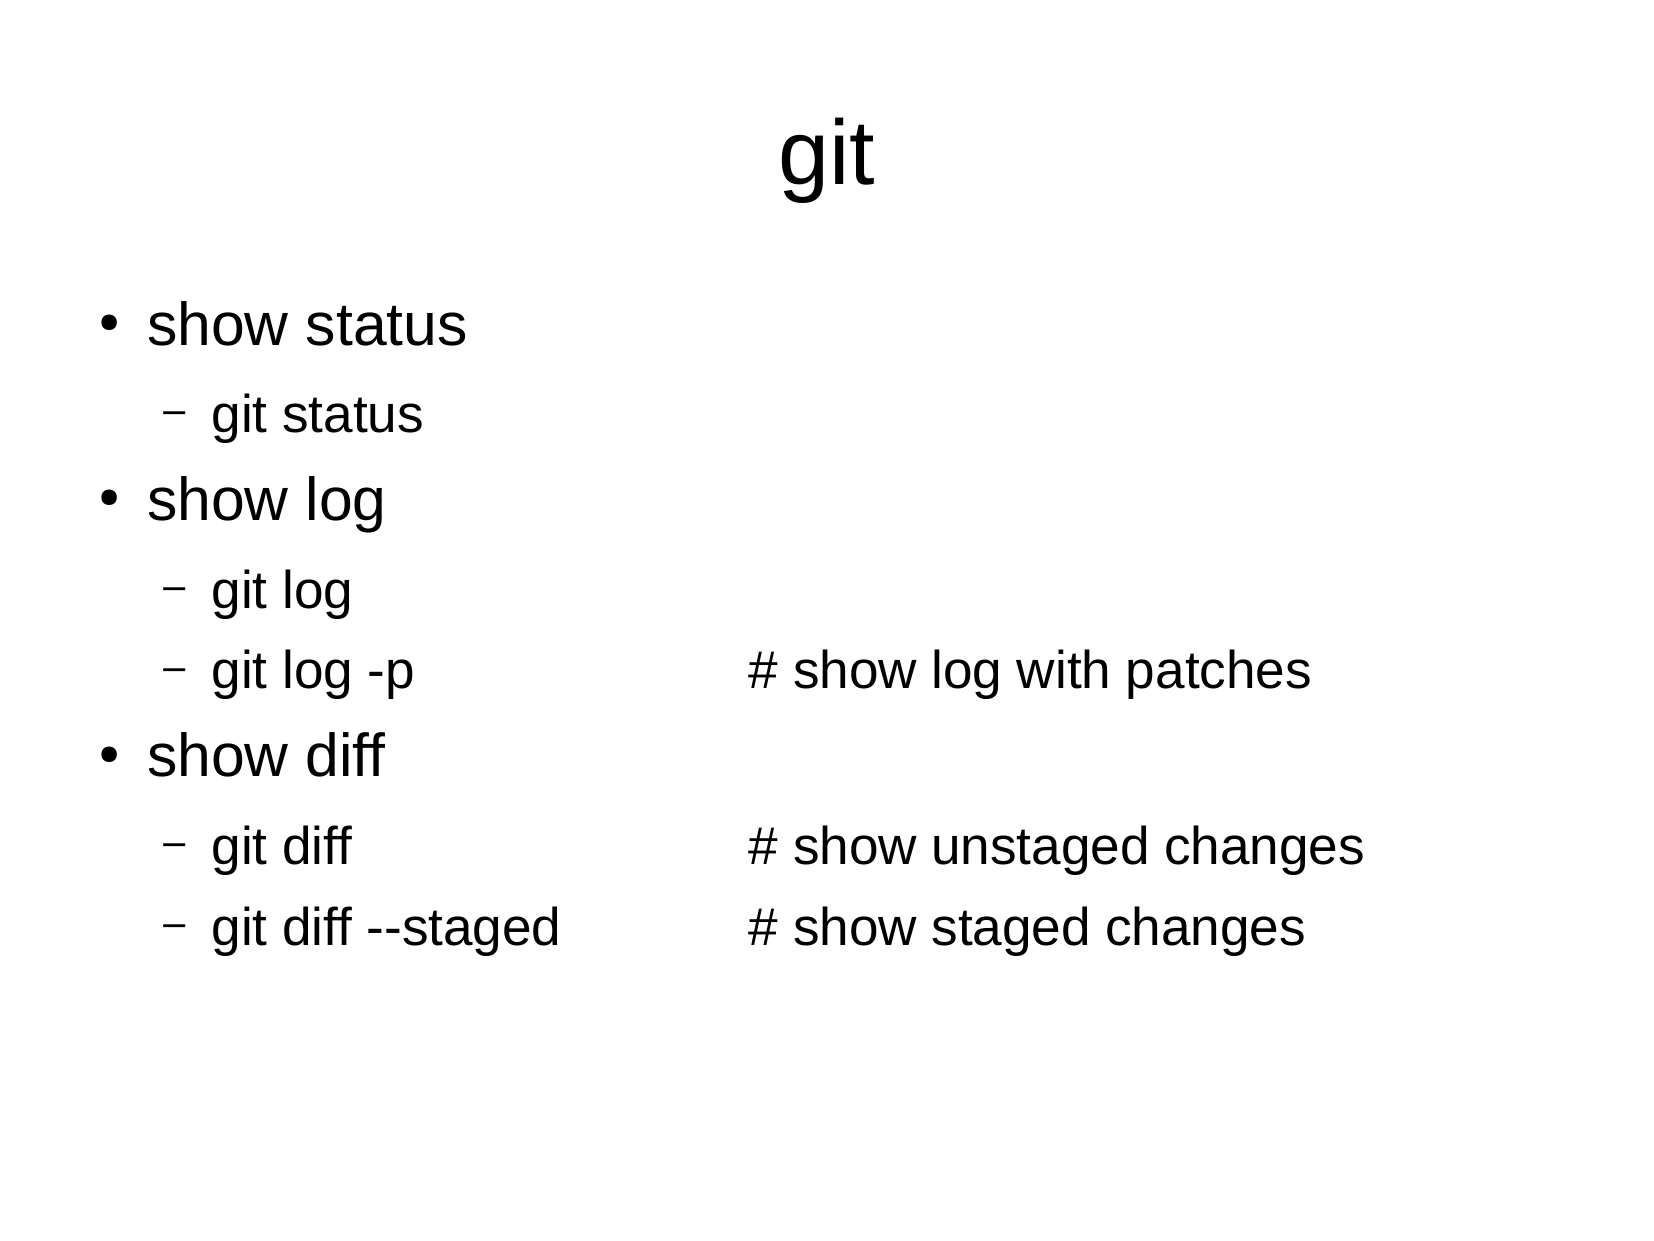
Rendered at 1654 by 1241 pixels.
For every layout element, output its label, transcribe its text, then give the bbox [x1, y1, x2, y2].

title git [82, 49, 1571, 257]
list show status git status show log git log git log -p # show log with patches show diff git diff # show unstaged changes git diff --staged # show staged changes [82, 290, 1571, 1010]
